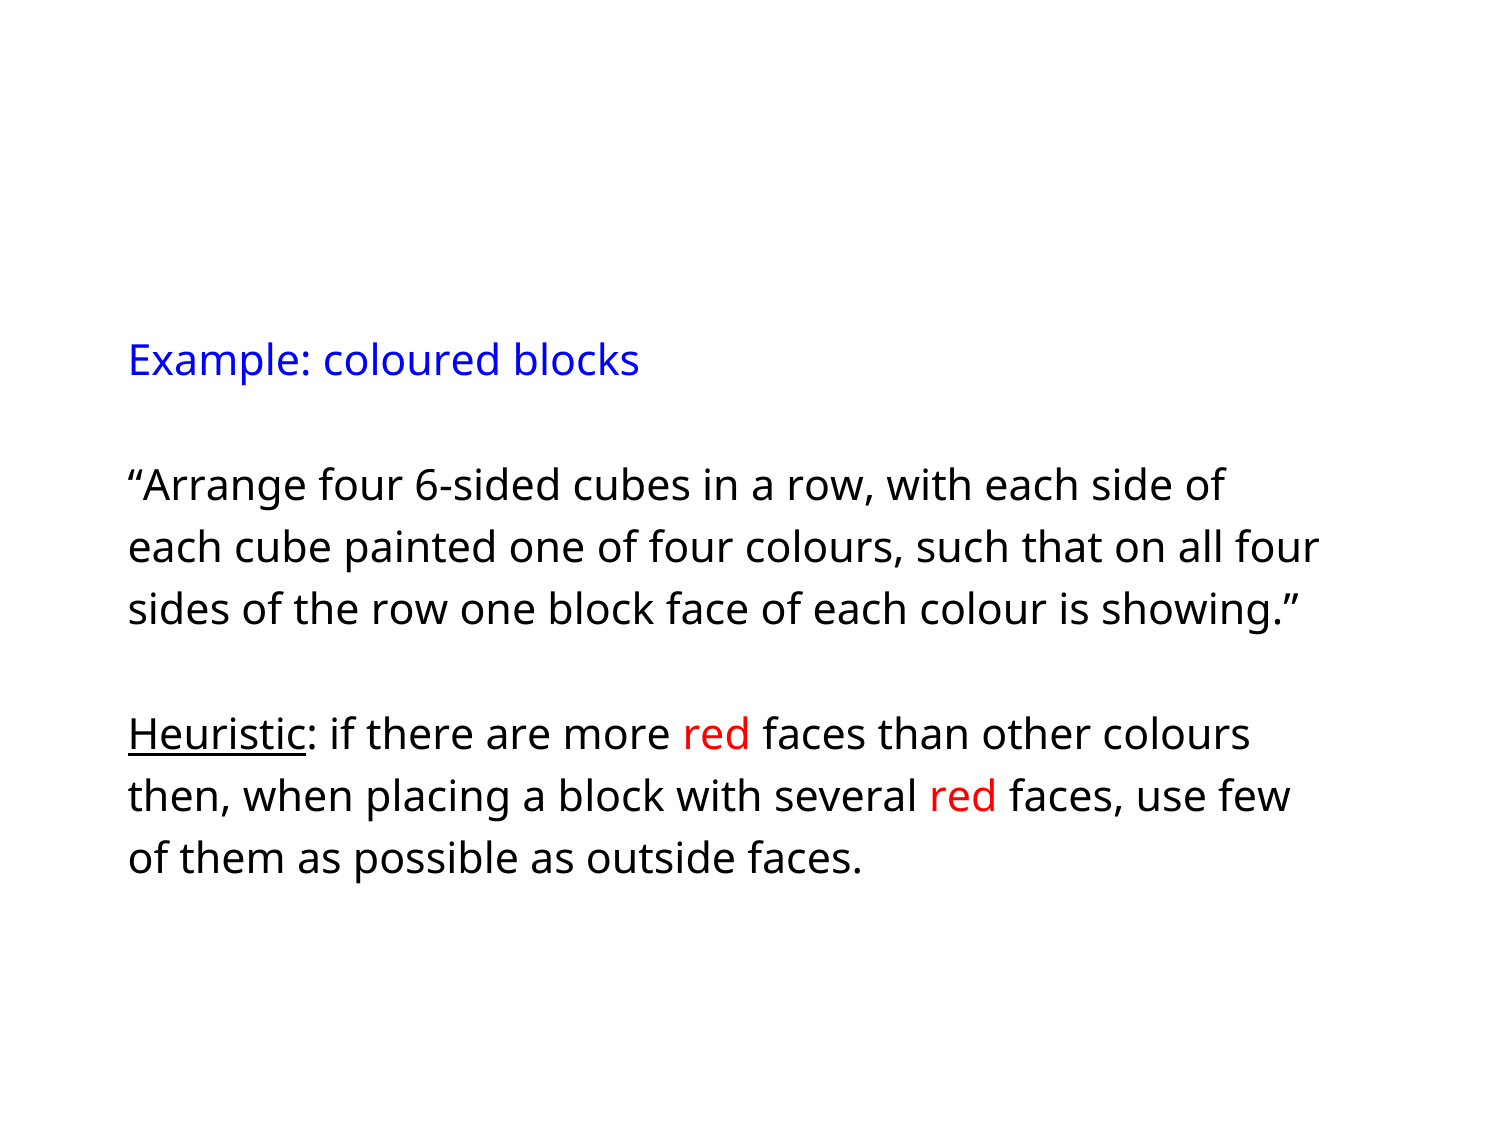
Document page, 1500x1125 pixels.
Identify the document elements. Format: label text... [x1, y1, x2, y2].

list Example: coloured blocks “Arrange four 6-sided cubes in a row, with each side of each cube painted one of four colours, such that on all four sides of the row one block face of each colour is showing.” Heuristic: if there are more red faces than other colours then, when placing a block with several red faces, use few of them as possible as outside faces. [112, 324, 1387, 999]
